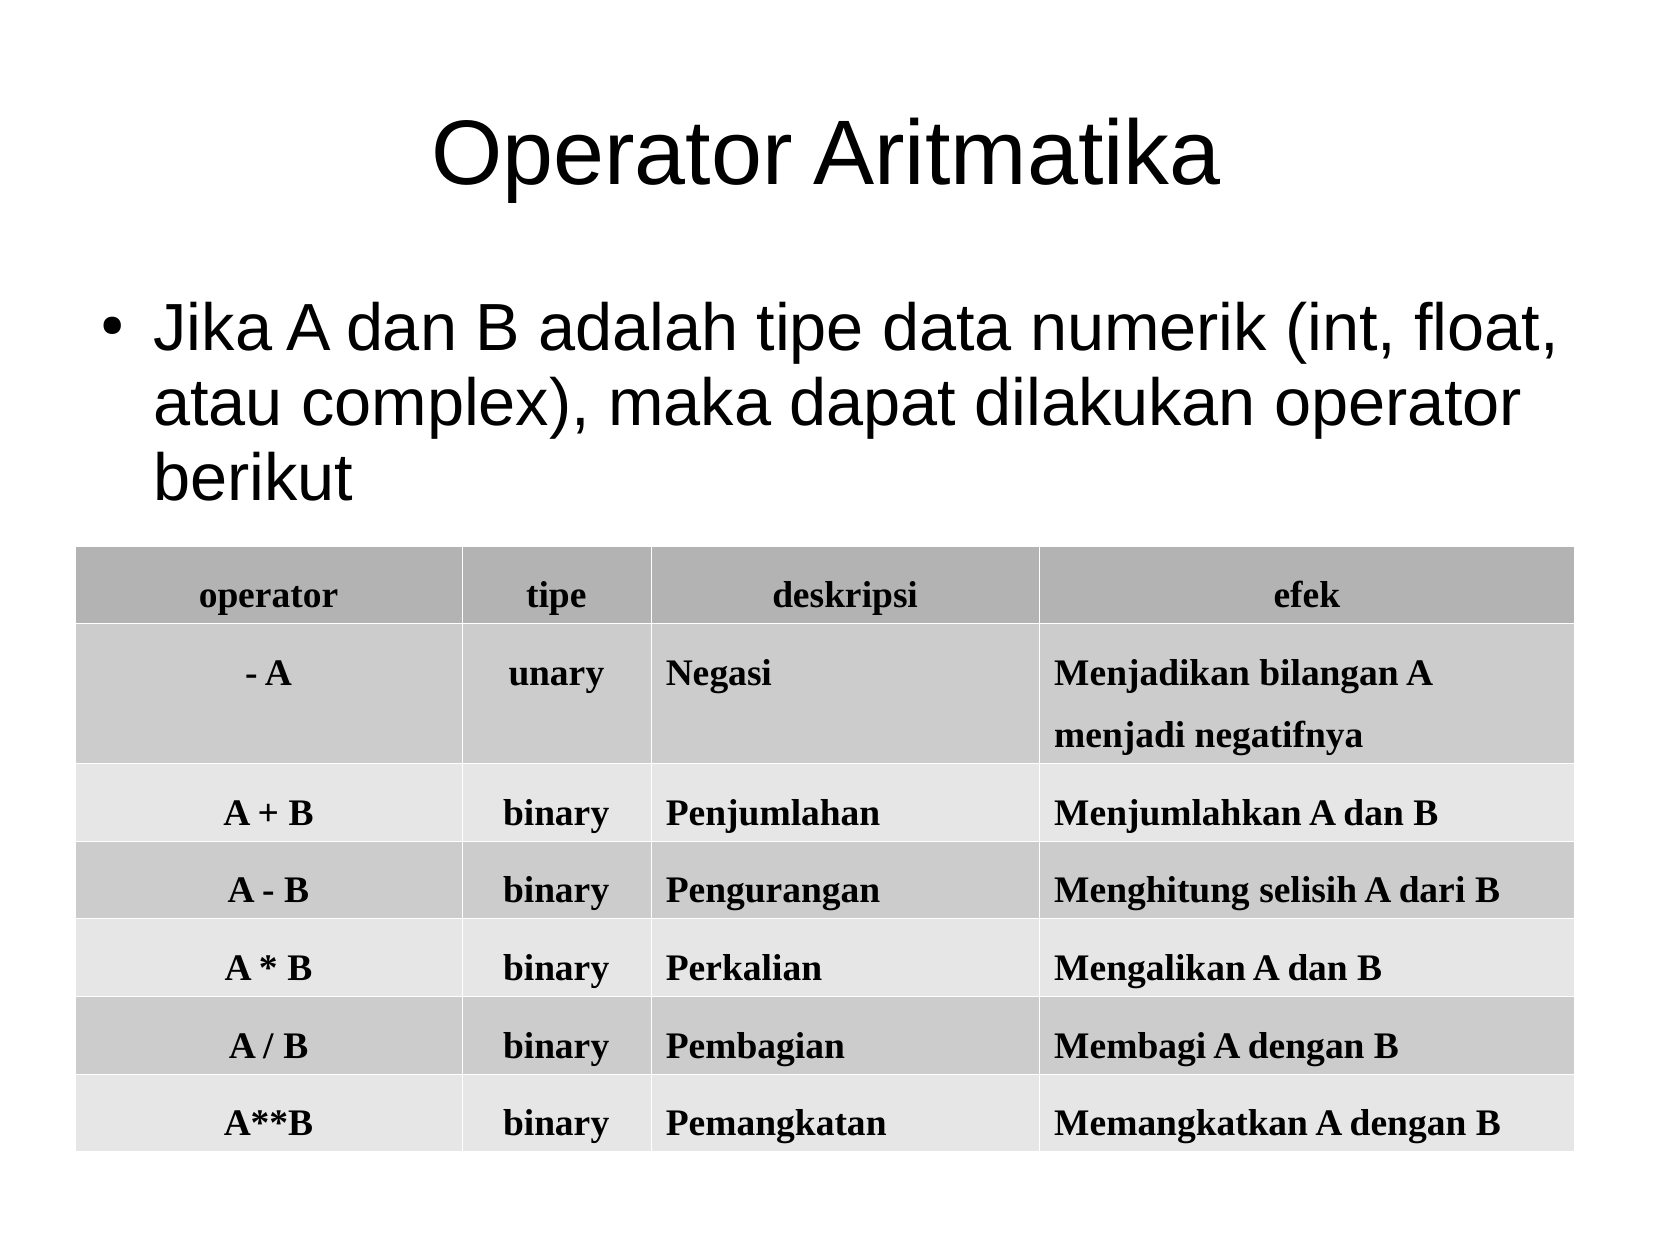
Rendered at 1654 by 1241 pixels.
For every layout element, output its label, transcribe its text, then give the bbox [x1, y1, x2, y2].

table_cell A * B [76, 919, 82, 996]
table_cell - A [76, 624, 82, 763]
table_cell Pemangkatan [652, 1075, 1039, 1151]
title Operator Aritmatika [82, 49, 1571, 257]
table_cell binary [463, 1075, 651, 1151]
table_cell A - B [76, 842, 82, 918]
table_cell A + B [76, 764, 82, 841]
table_cell Membagi A dengan B [1040, 997, 1574, 1074]
table_cell Pembagian [652, 1010, 1039, 1074]
list Jika A dan B adalah tipe data numerik (int, float, atau complex), maka dapat dilakukan operator berikut [82, 290, 1571, 1010]
table_header operator [76, 547, 82, 623]
table_cell A / B [76, 997, 462, 1074]
table_cell Memangkatkan A dengan B [1040, 1075, 1574, 1151]
table_cell A**B [76, 1075, 462, 1151]
table_cell binary [463, 1010, 651, 1074]
